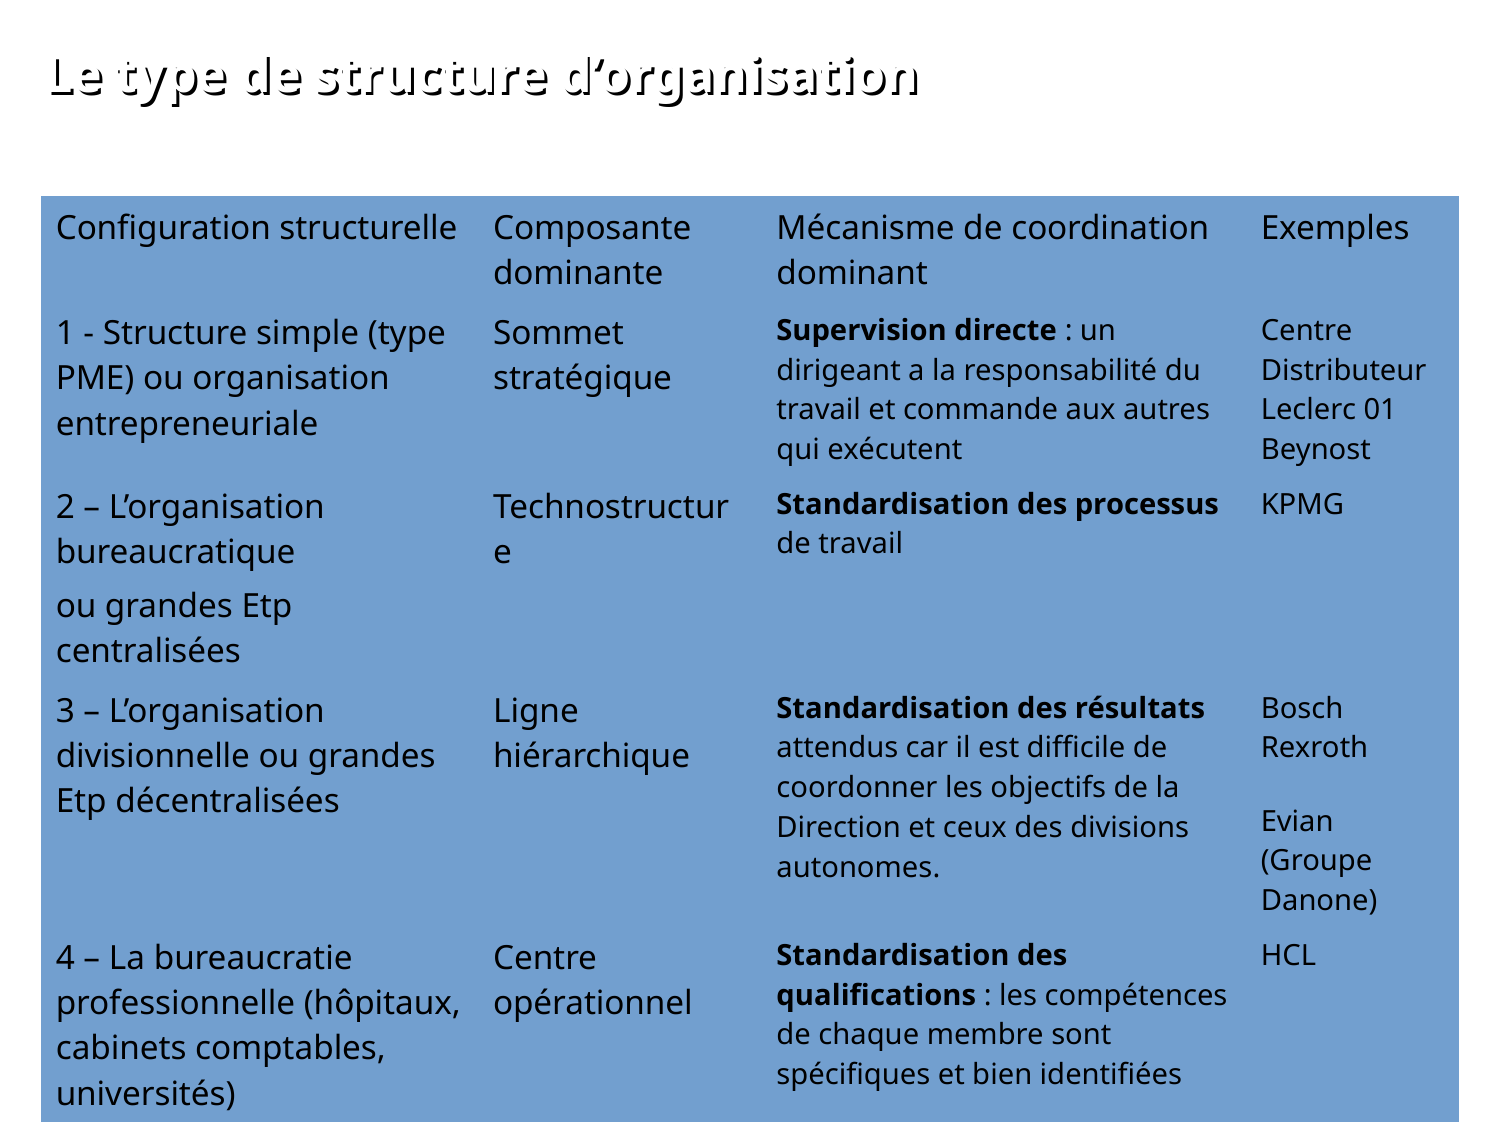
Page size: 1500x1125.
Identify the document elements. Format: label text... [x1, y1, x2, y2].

table_cell Centre Distributeur Leclerc 01 Beynost [1246, 302, 1459, 475]
title Le type de structure d’organisation [29, 13, 1476, 132]
table_cell Sommet stratégique [478, 302, 762, 475]
table_cell Standardisation des résultats attendus car il est difficile de coordonner les objectifs de la Direction et ceux des divisions autonomes. [762, 680, 1246, 927]
table_cell 4 – La bureaucratie professionnelle (hôpitaux, cabinets comptables, universités) [41, 927, 478, 1122]
table_cell 3 – L’organisation divisionnelle ou grandes Etp décentralisées [41, 680, 478, 927]
table_cell 2 – L’organisation bureaucratique ou grandes Etp centralisées [41, 475, 478, 680]
table_cell HCL [1246, 927, 1459, 1122]
table_cell Ligne hiérarchique [478, 680, 762, 927]
table_cell Bosch Rexroth Evian (Groupe Danone) [1246, 680, 1459, 927]
table_header Exemples [1246, 196, 1459, 302]
table_cell Supervision directe : un dirigeant a la responsabilité du travail et commande aux autres qui exécutent [762, 302, 1246, 475]
table_header Composante dominante [478, 196, 762, 302]
table_header Mécanisme de coordination dominant [762, 196, 1246, 302]
table_cell KPMG [1246, 475, 1459, 680]
table_cell Technostructure [478, 475, 762, 680]
table_cell Centre opérationnel [478, 927, 762, 1122]
table_cell Standardisation des qualifications : les compétences de chaque membre sont spécifiques et bien identifiées [762, 927, 1246, 1122]
table_cell Standardisation des processus de travail [762, 475, 1246, 680]
table_header Configuration structurelle [41, 196, 478, 302]
table_cell 1 - Structure simple (type PME) ou organisation entrepreneuriale [41, 302, 478, 475]
